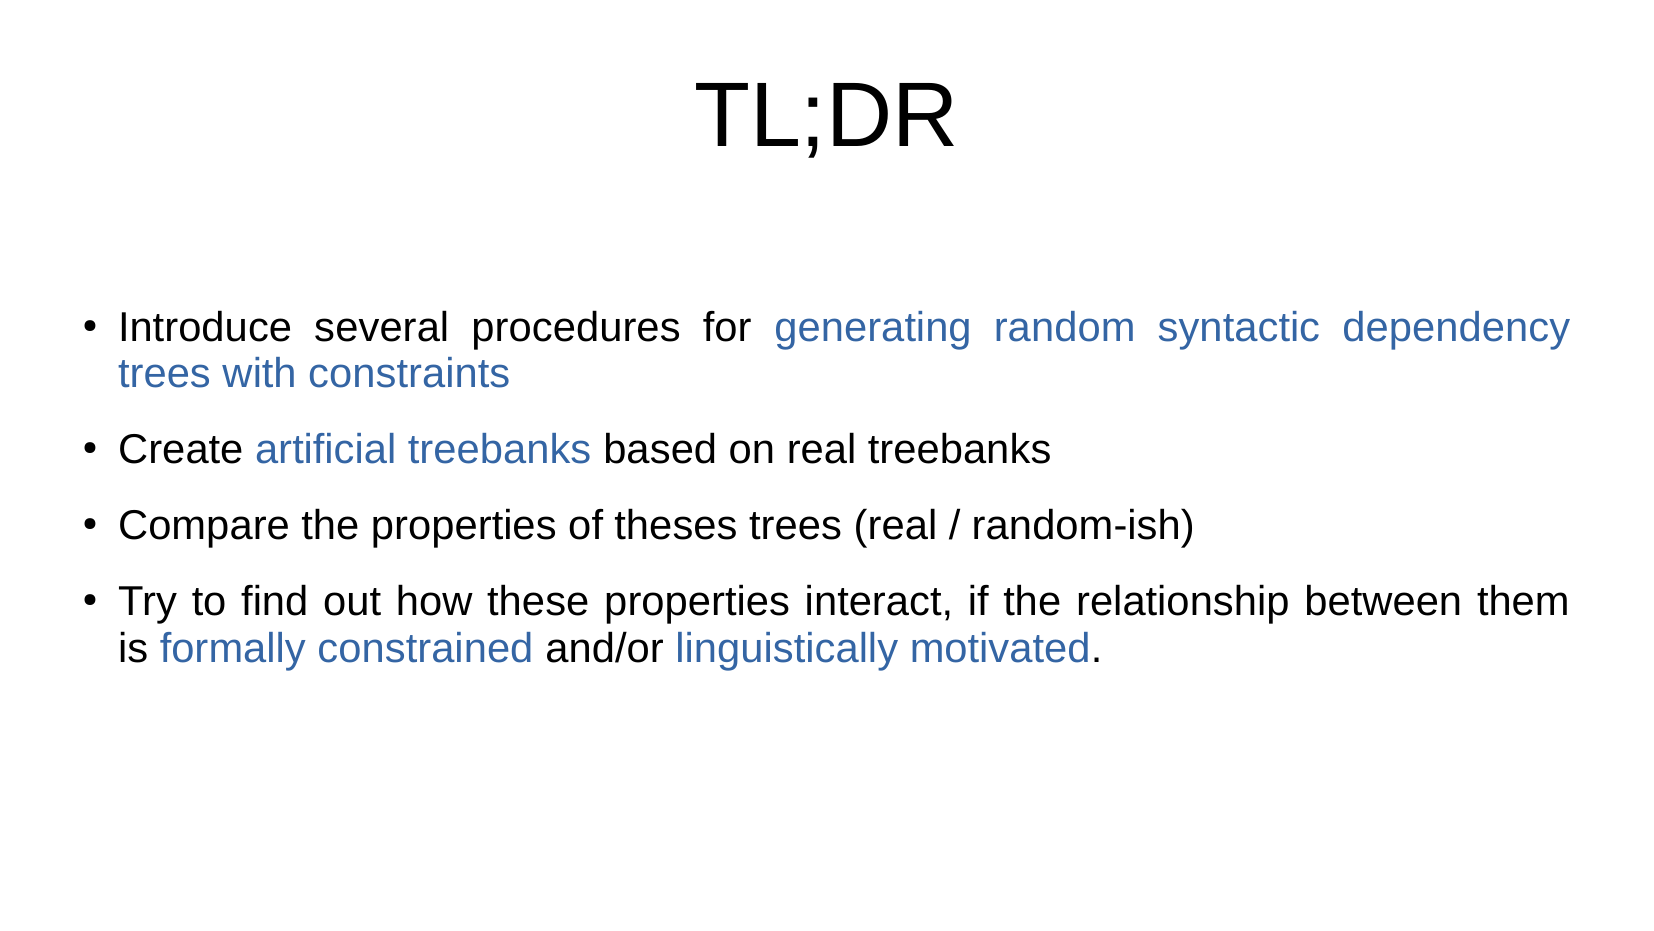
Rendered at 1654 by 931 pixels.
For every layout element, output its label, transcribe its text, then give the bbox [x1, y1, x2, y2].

title TL;DR [82, 37, 1571, 193]
subtitle Introduce several procedures for generating random syntactic dependency trees with constraints Create artificial treebanks based on real treebanks Compare the properties of theses trees (real / random-ish) Try to find out how these properties interact, if the relationship between them is formally constrained and/or linguistically motivated. [82, 217, 1571, 758]
